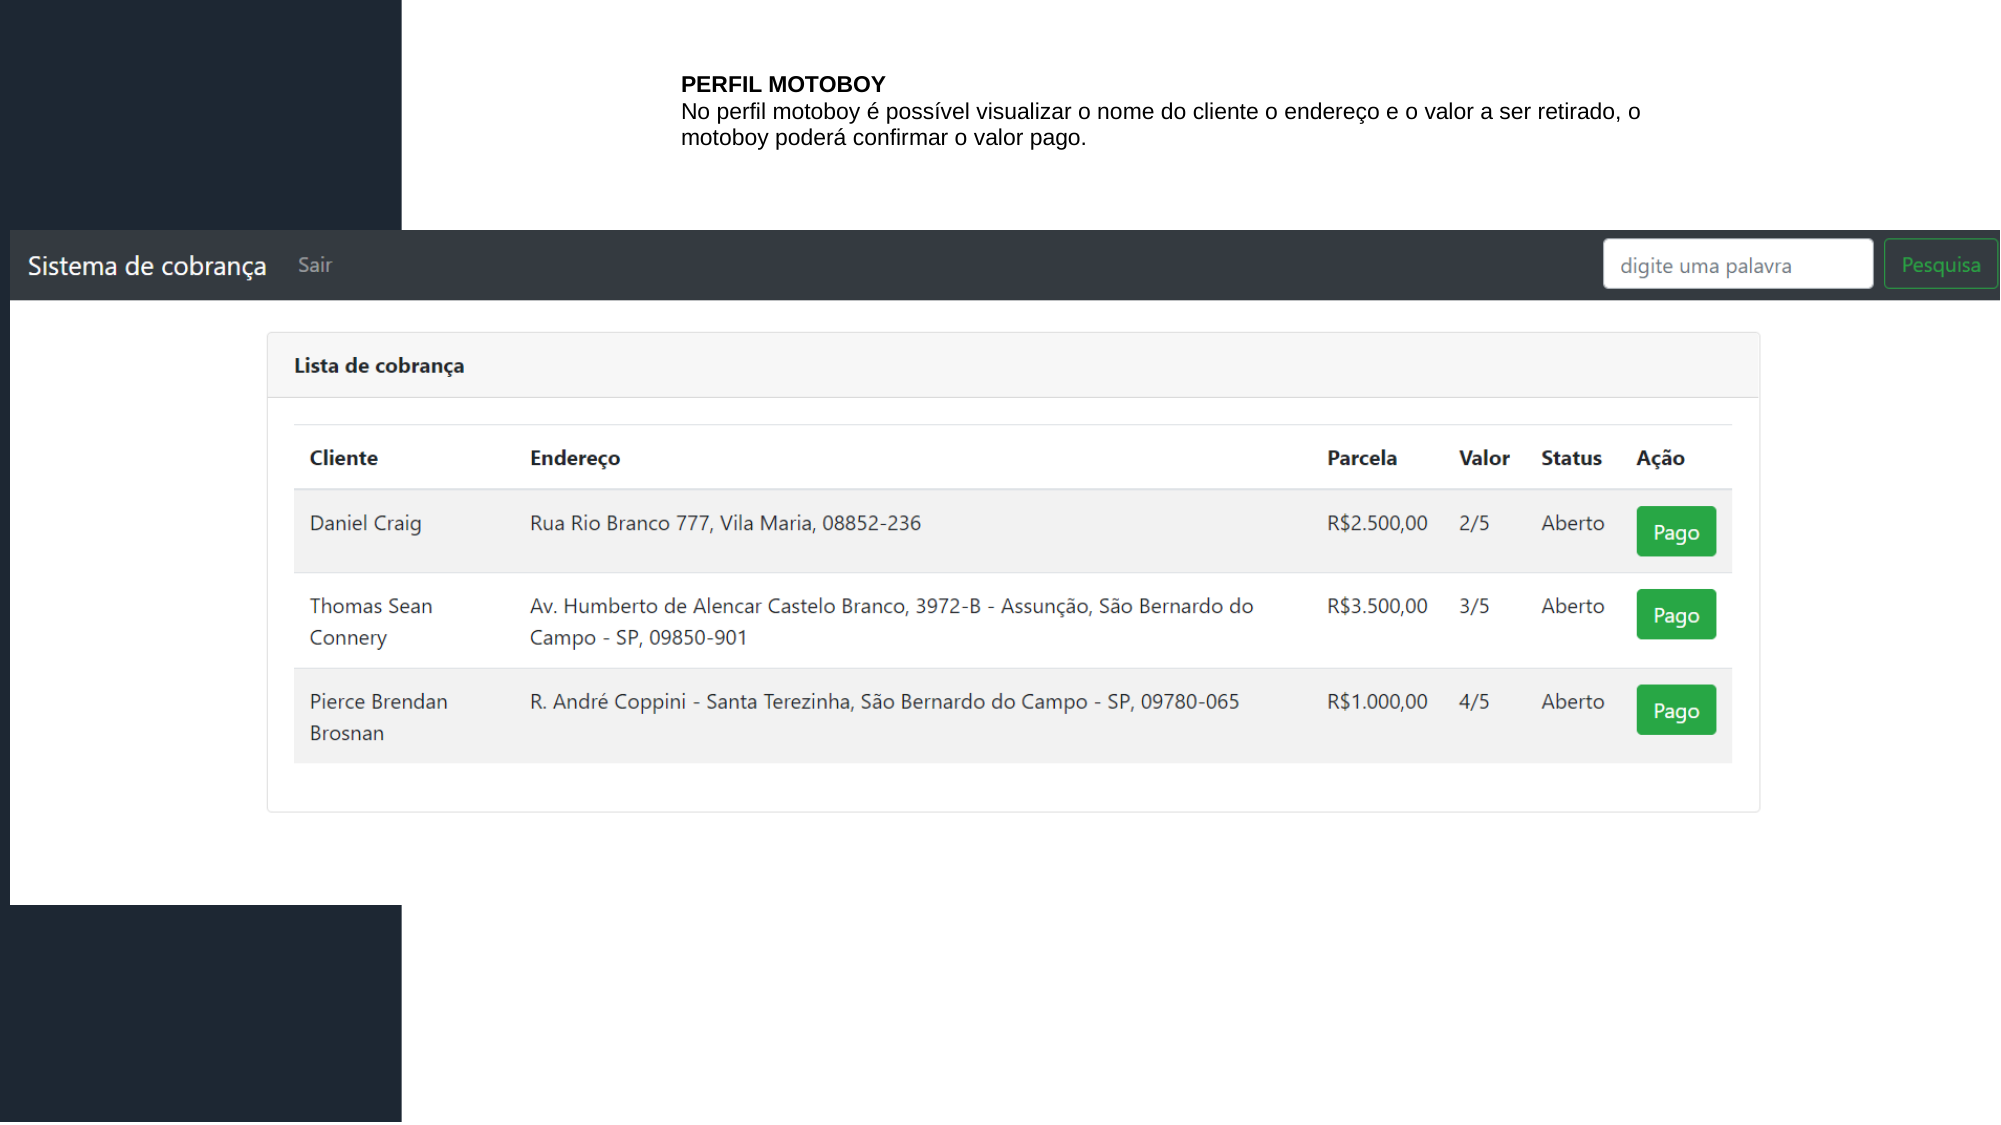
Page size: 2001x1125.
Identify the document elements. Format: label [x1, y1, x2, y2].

text_box [0, 0, 402, 1122]
picture [10, 230, 2000, 905]
chart [561, 30, 1762, 208]
